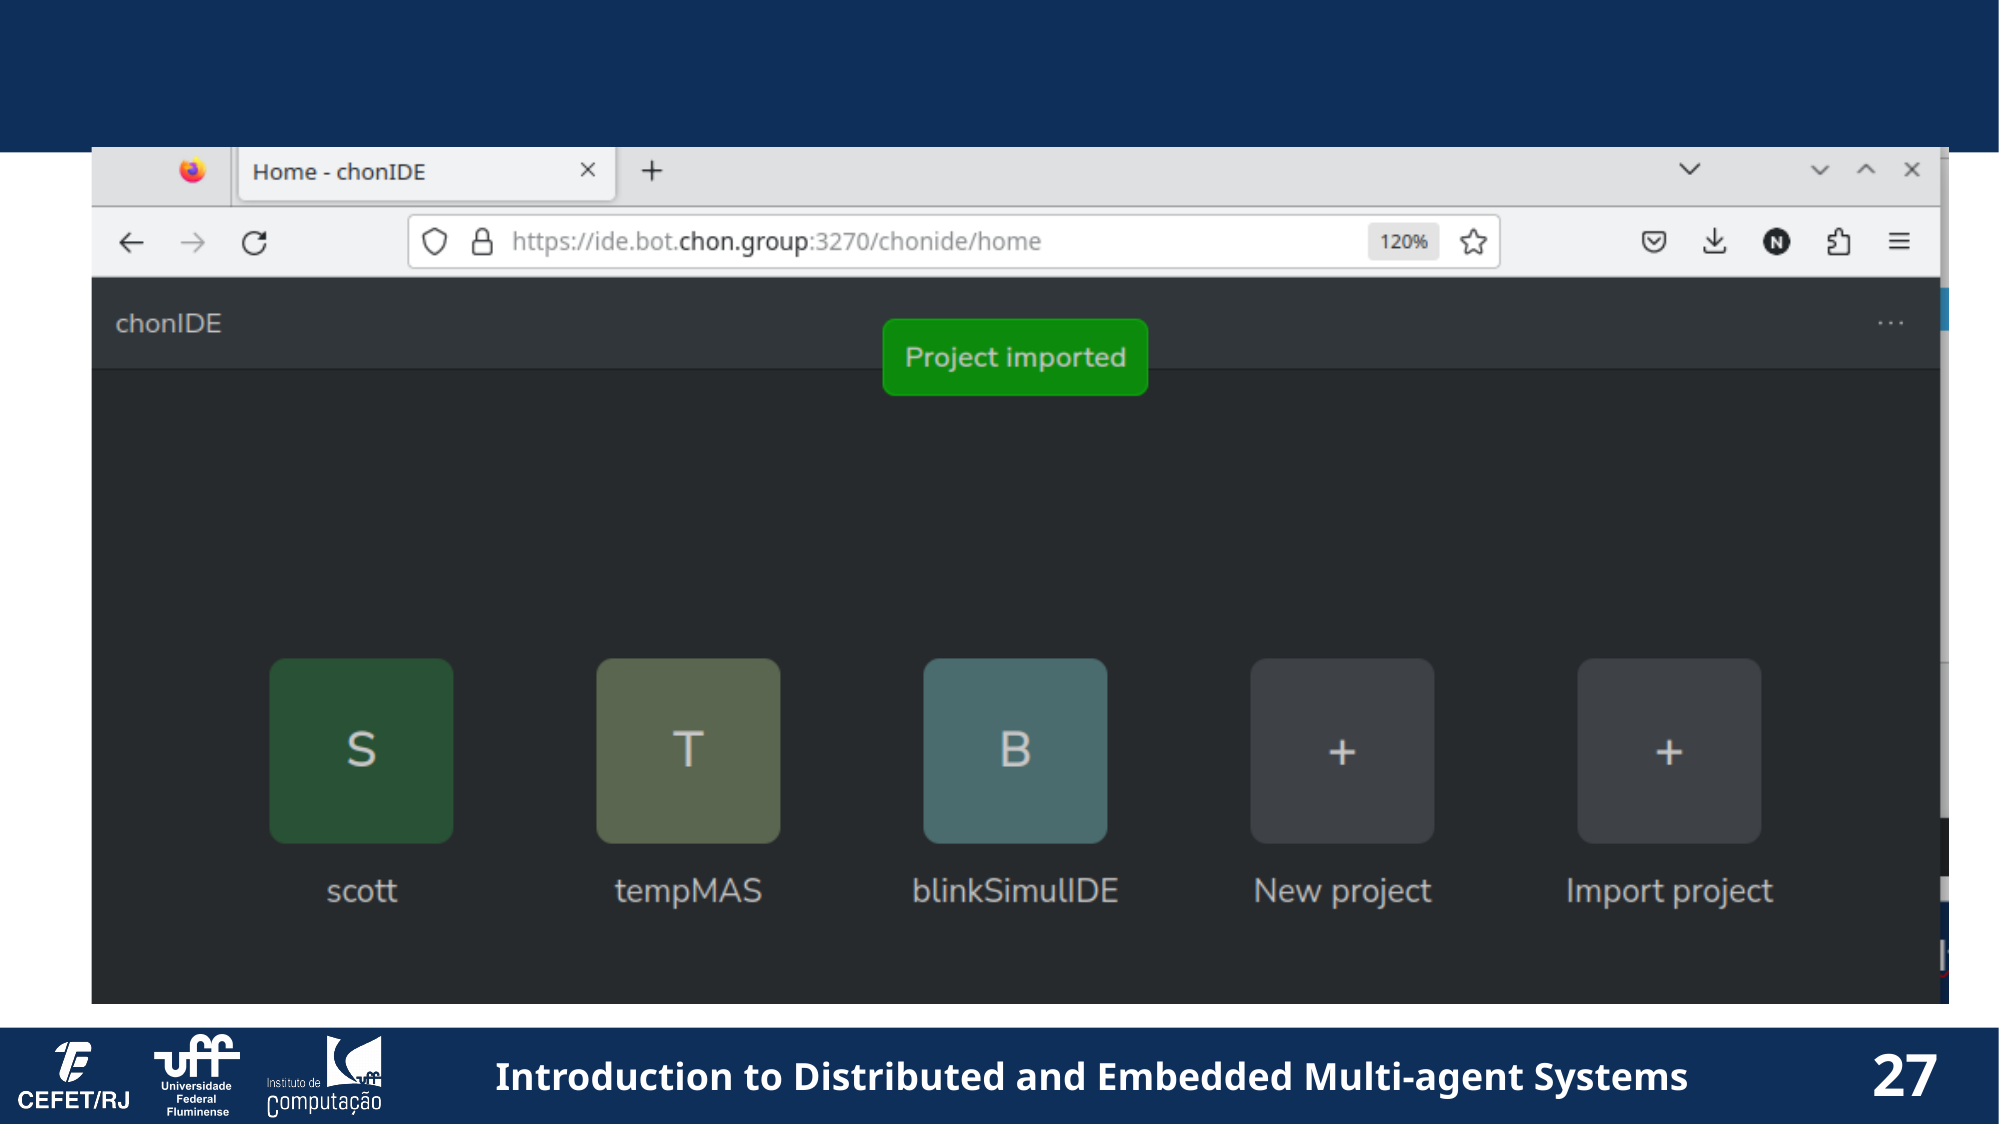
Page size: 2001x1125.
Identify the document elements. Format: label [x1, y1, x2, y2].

picture [18, 1021, 129, 1125]
picture [91, 147, 1949, 1004]
picture [265, 1033, 383, 1118]
picture [153, 1033, 241, 1121]
